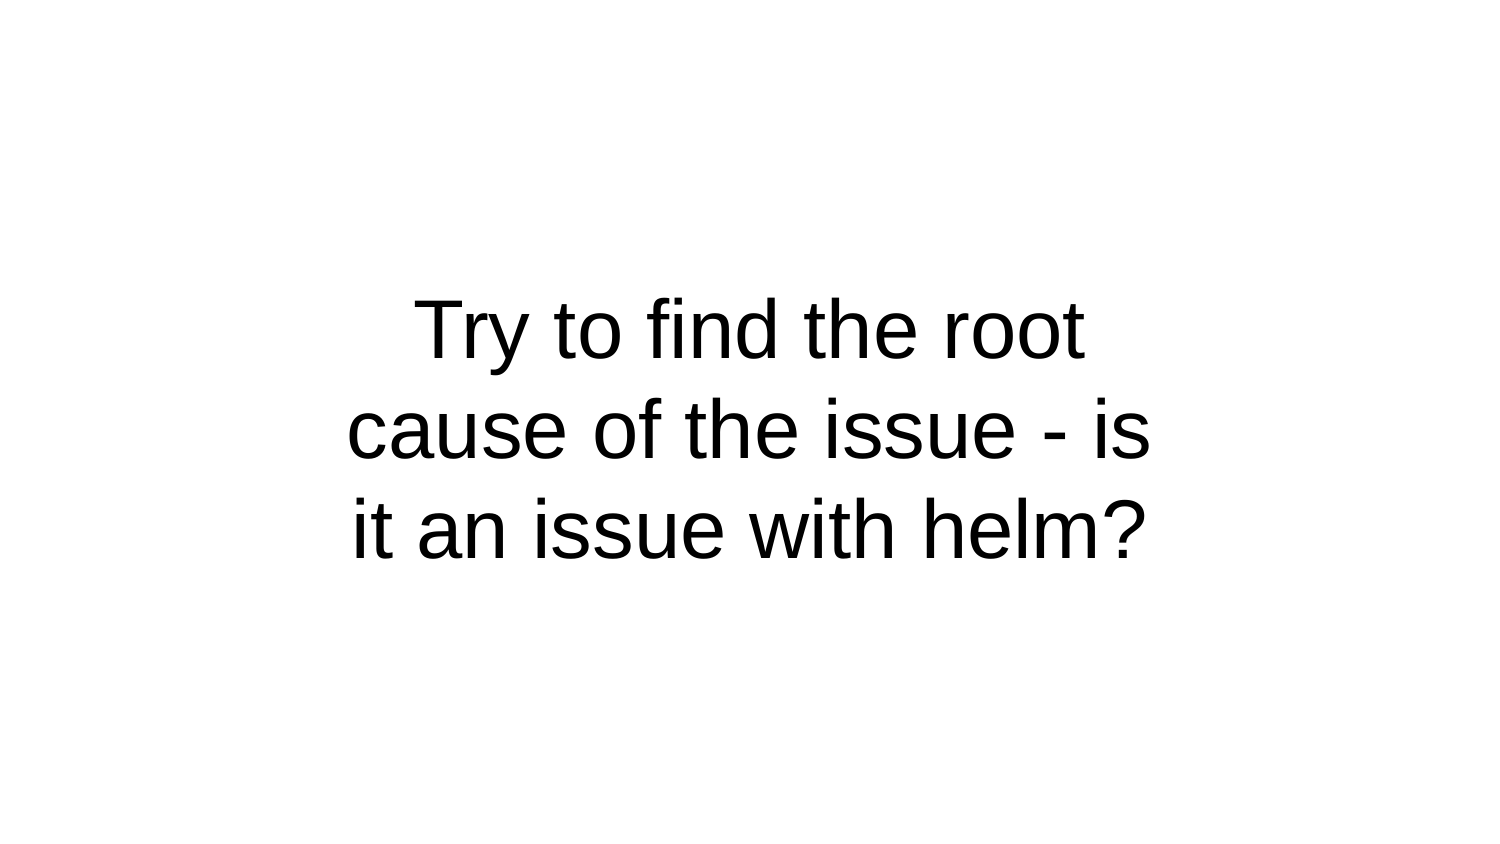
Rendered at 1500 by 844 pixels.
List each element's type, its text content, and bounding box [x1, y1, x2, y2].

text_box Try to find the root cause of the issue - is it an issue with helm? [324, 260, 1176, 584]
